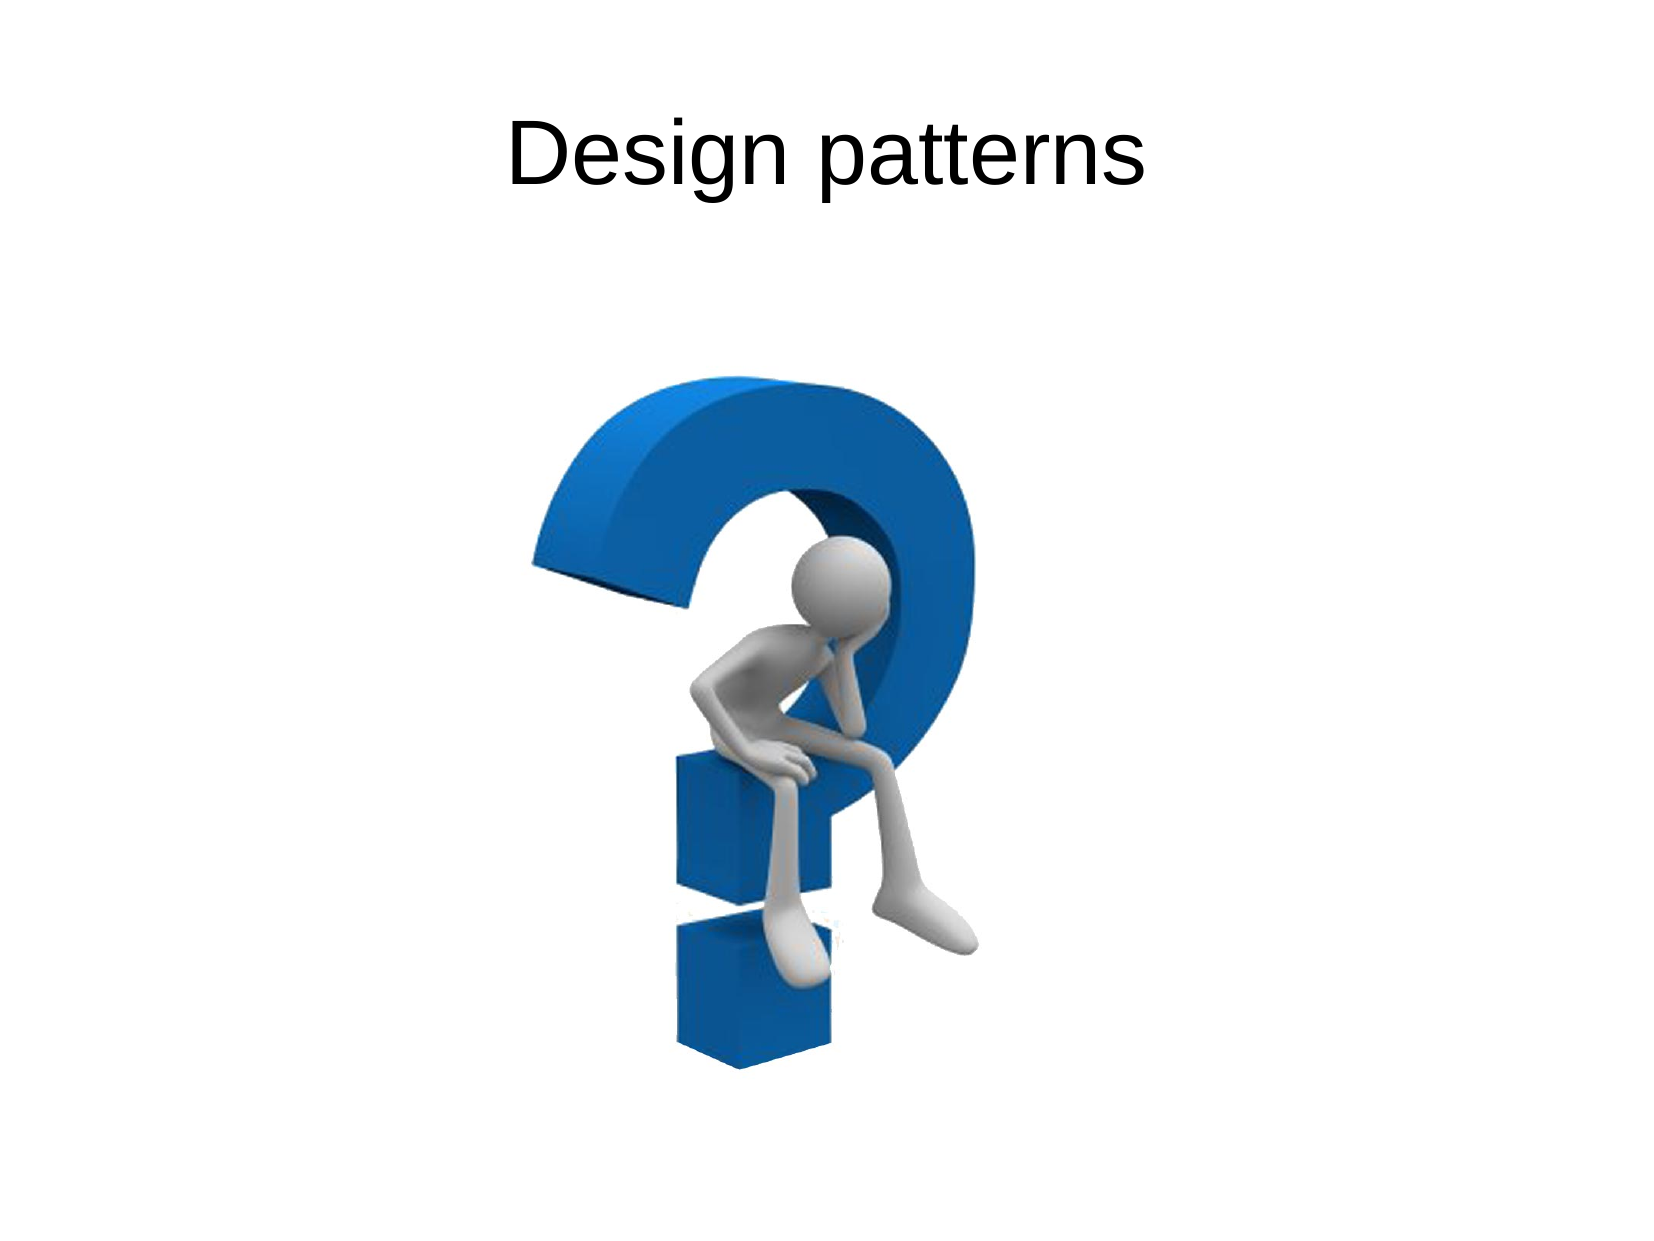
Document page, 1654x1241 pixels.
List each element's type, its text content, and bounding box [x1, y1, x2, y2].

title Design patterns [82, 49, 1571, 257]
picture [435, 329, 1096, 1156]
